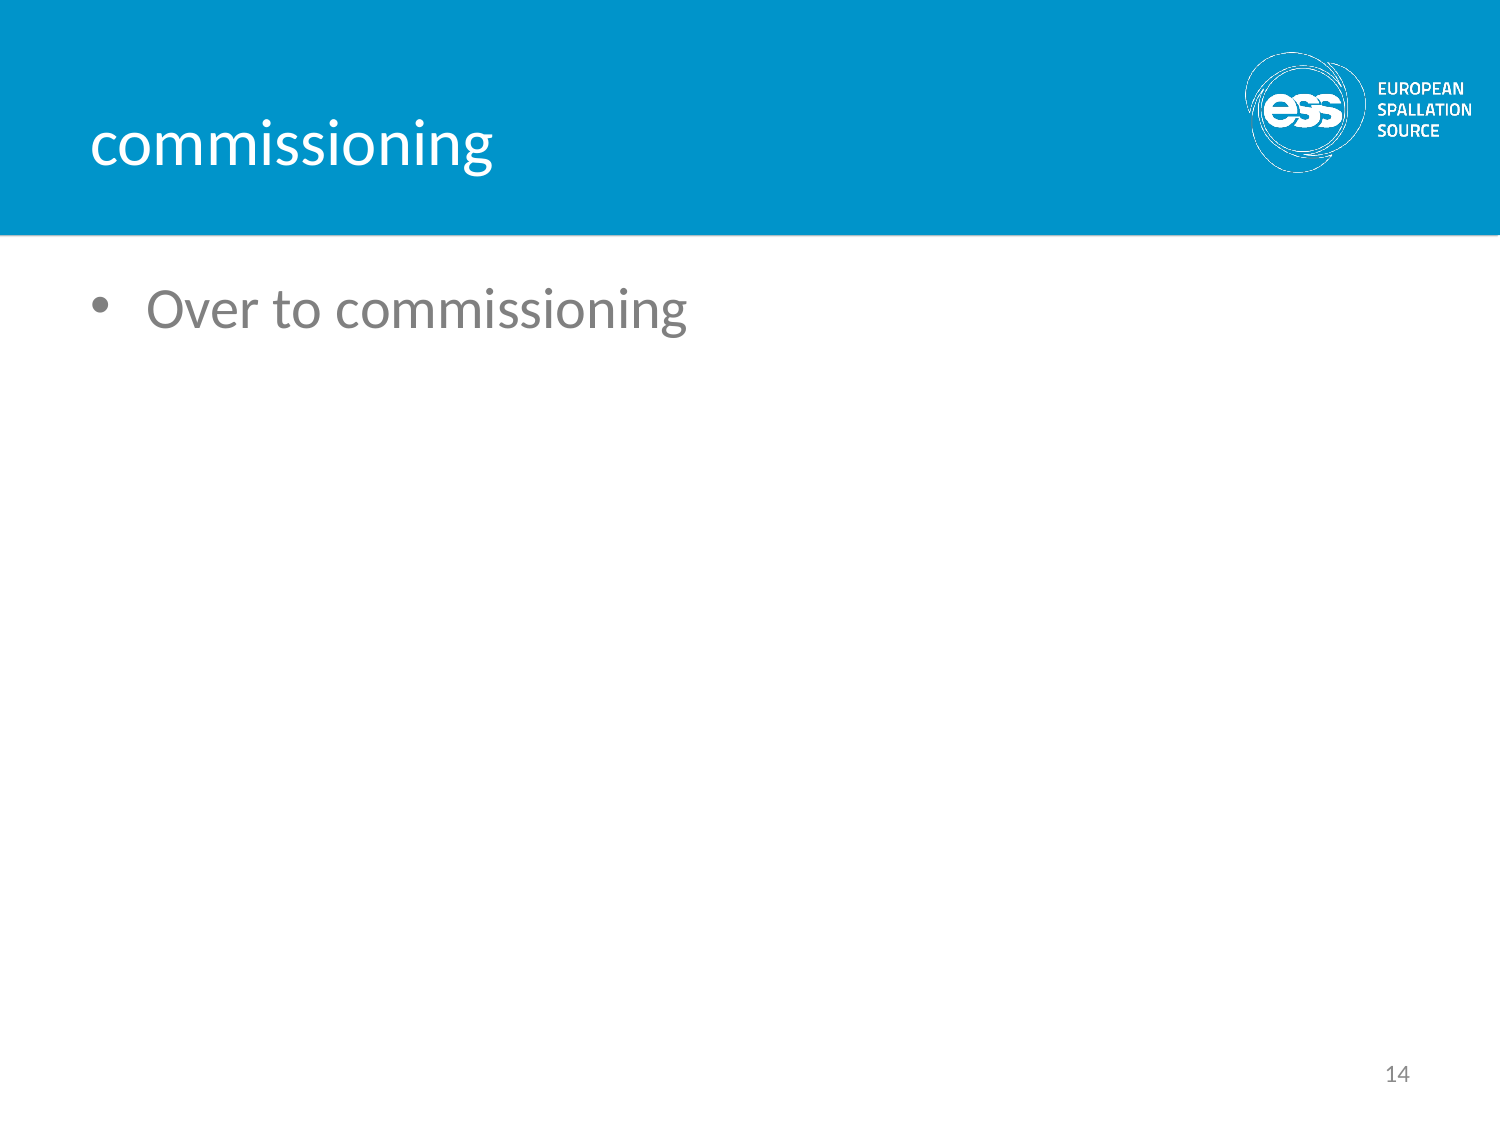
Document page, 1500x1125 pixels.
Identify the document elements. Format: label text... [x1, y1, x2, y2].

picture [1418, 104, 1423, 115]
picture [1400, 83, 1407, 94]
title commissioning [75, 45, 1247, 233]
picture [1409, 104, 1415, 115]
picture [1432, 125, 1438, 136]
picture [1422, 125, 1428, 134]
picture [1436, 104, 1444, 115]
picture [1264, 94, 1342, 127]
list Over to commissioning [75, 262, 1425, 1005]
picture [1379, 83, 1385, 94]
picture [1389, 104, 1393, 115]
picture [1423, 83, 1430, 94]
picture [1398, 109, 1406, 115]
slide_number <number> [1074, 1042, 1425, 1103]
picture [1454, 83, 1458, 94]
picture [1443, 86, 1450, 93]
